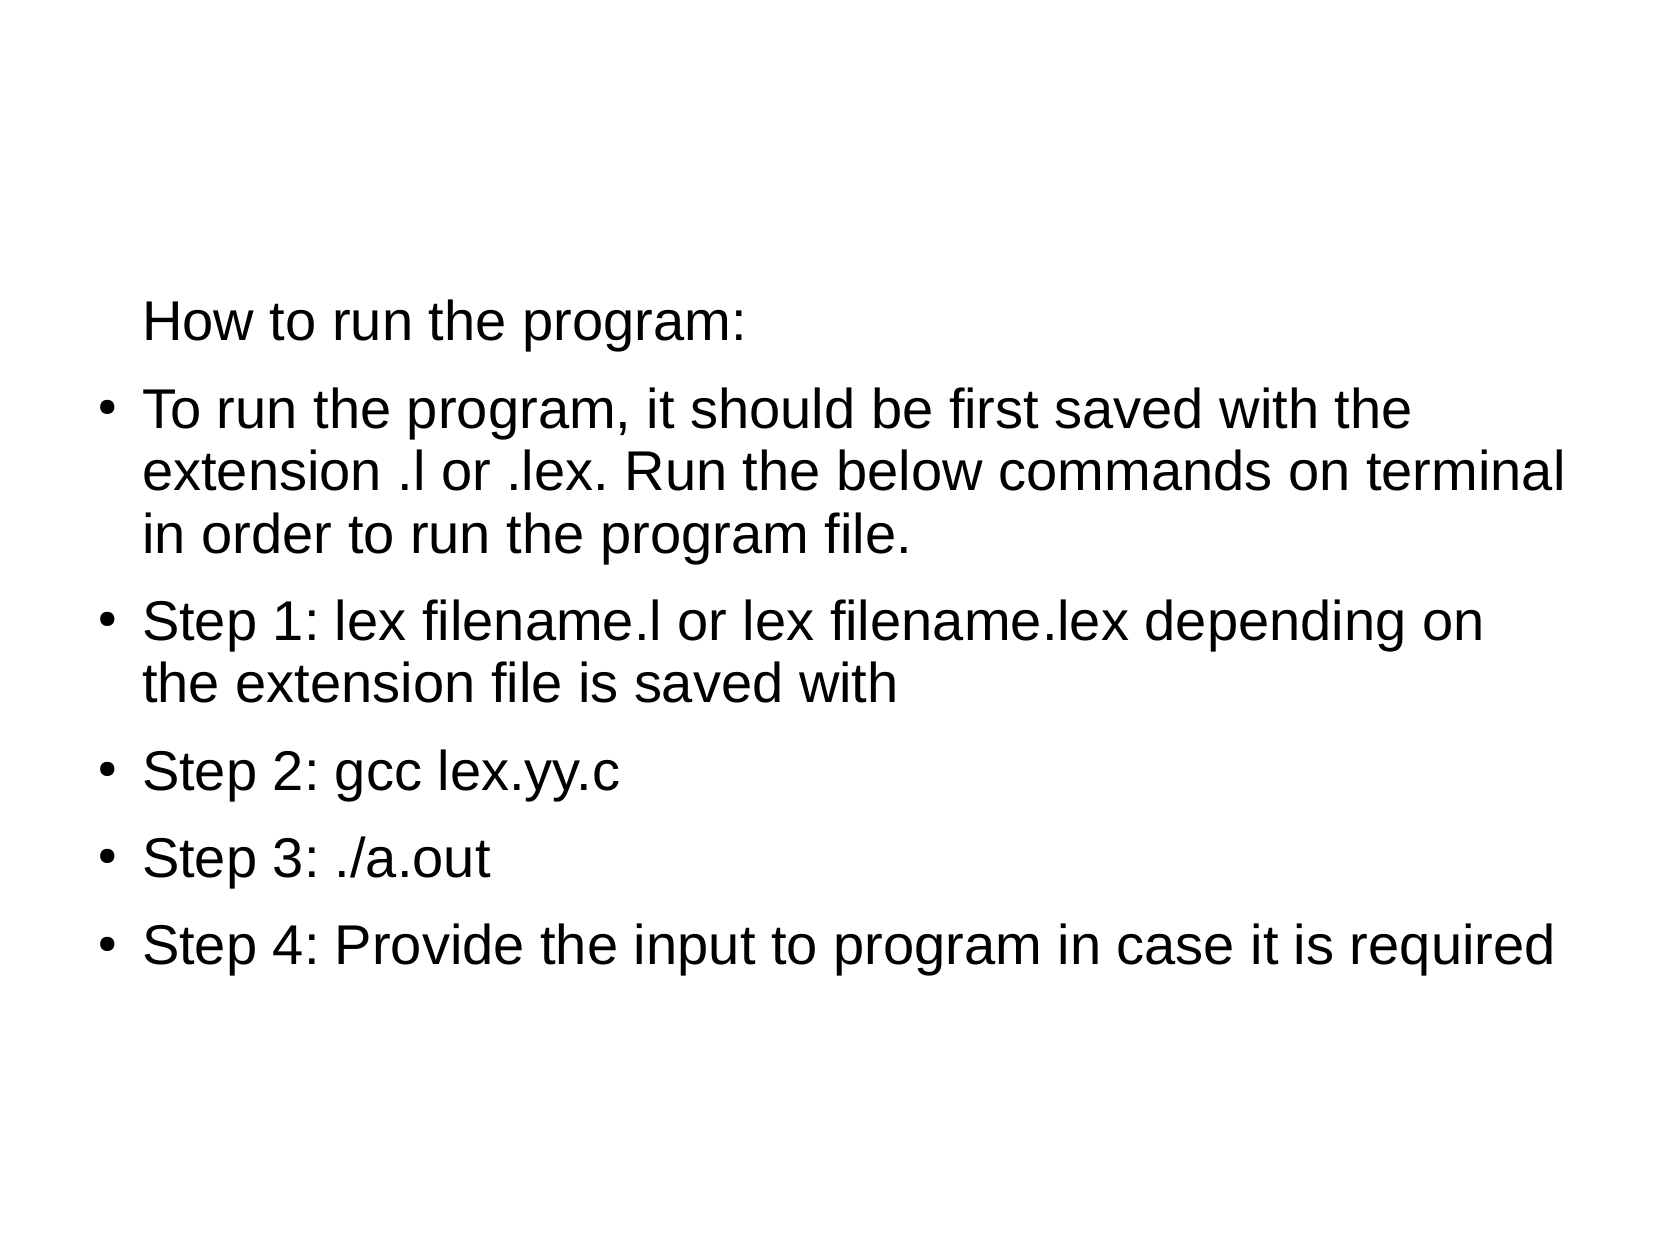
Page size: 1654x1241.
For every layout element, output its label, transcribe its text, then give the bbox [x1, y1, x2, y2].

list How to run the program: To run the program, it should be first saved with the extension .l or .lex. Run the below commands on terminal in order to run the program file. Step 1: lex filename.l or lex filename.lex depending on the extension file is saved with Step 2: gcc lex.yy.c Step 3: ./a.out Step 4: Provide the input to program in case it is required [82, 290, 1571, 1010]
